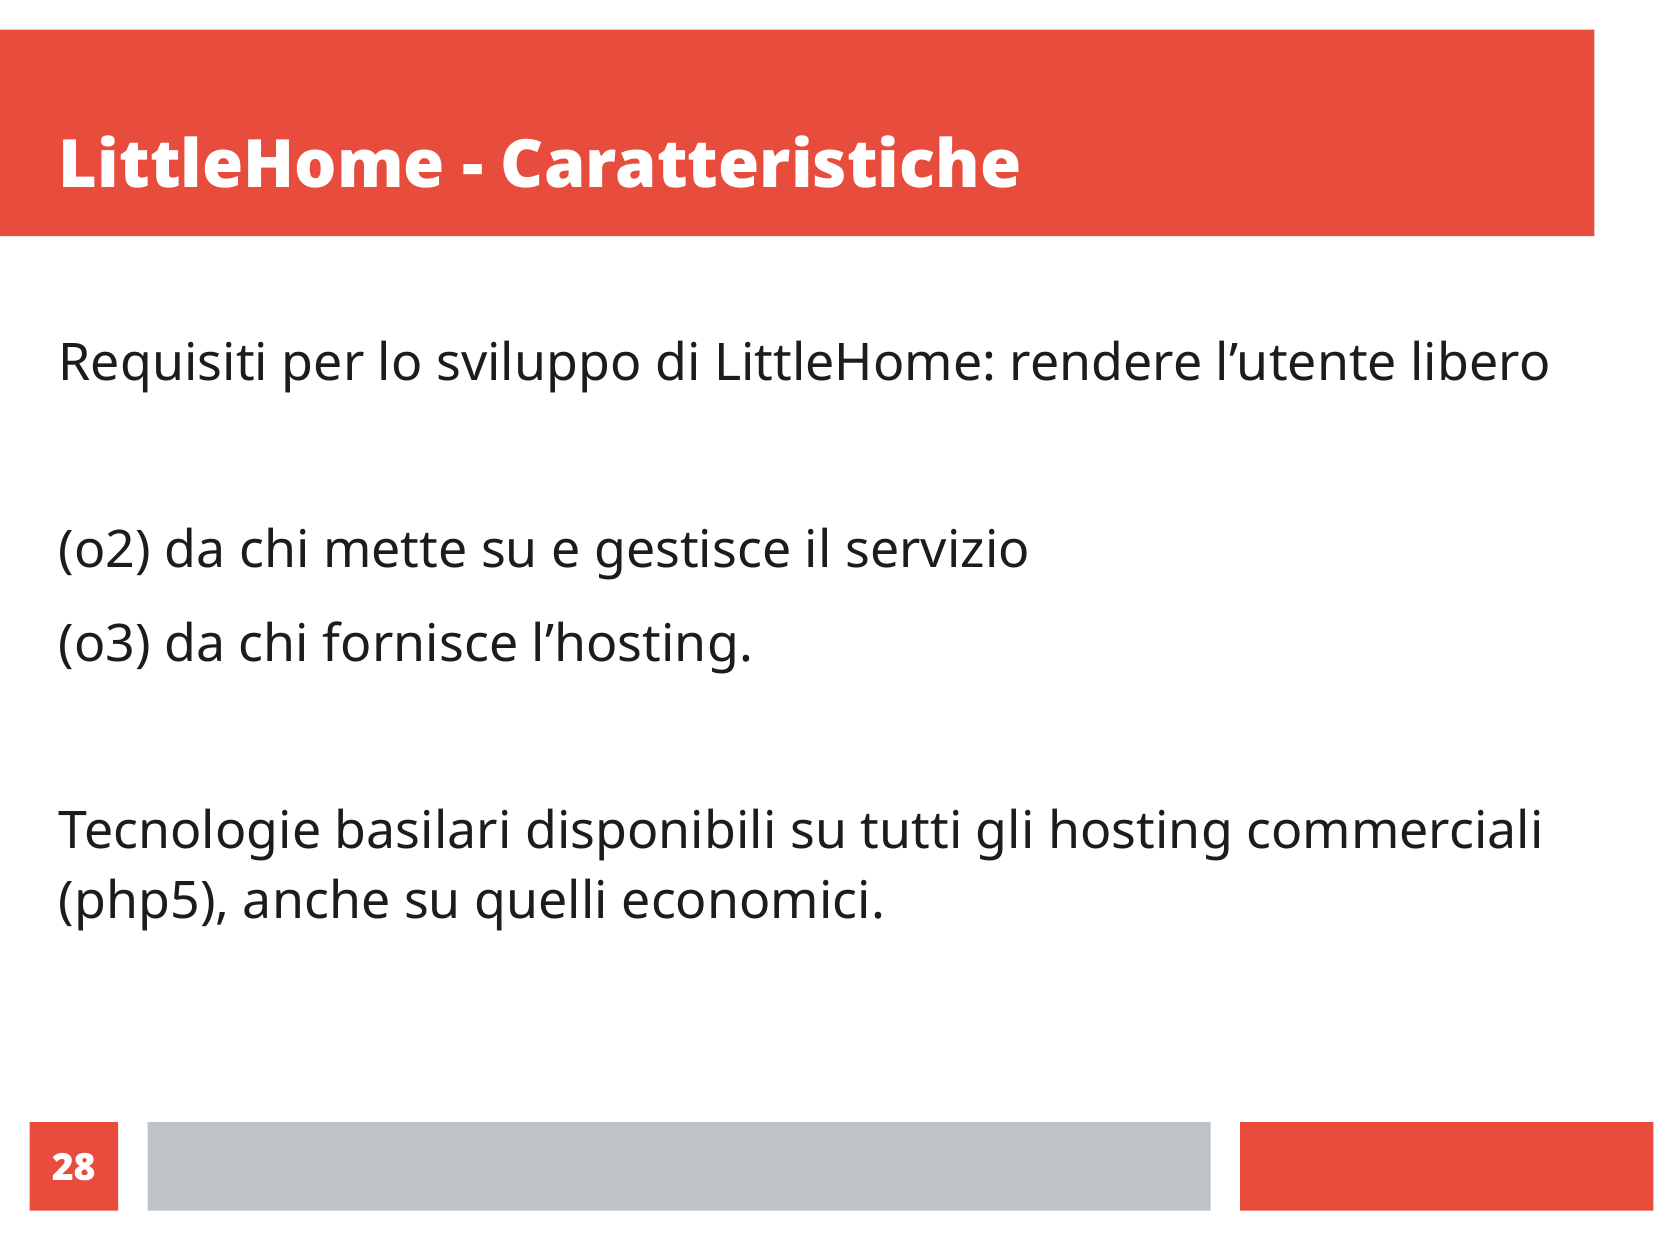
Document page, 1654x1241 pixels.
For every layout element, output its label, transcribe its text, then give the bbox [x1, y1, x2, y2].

title LittleHome - Caratteristiche [59, 59, 1595, 207]
list Requisiti per lo sviluppo di LittleHome: rendere l’utente libero (o2) da chi mette su e gestisce il servizio (o3) da chi fornisce l’hosting. Tecnologie basilari disponibili su tutti gli hosting commerciali (php5), anche su quelli economici. [59, 324, 1565, 1093]
